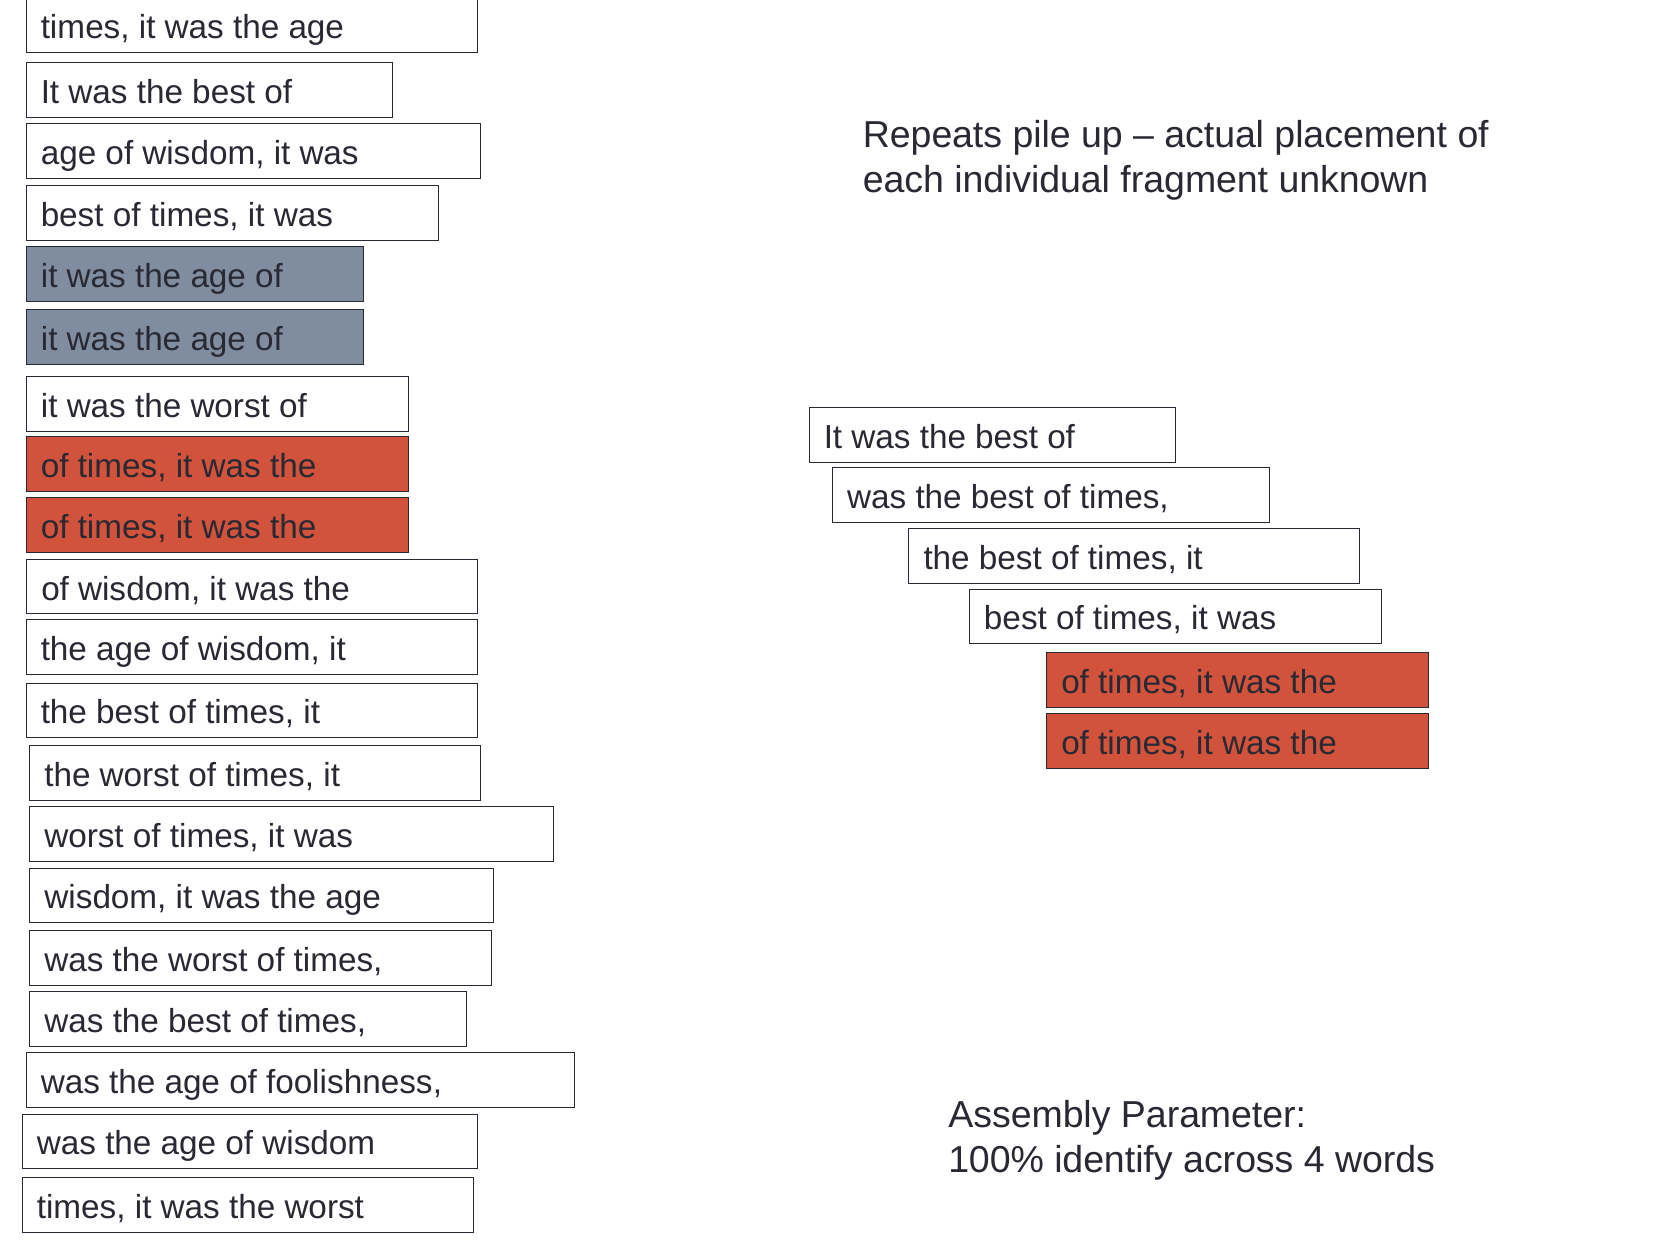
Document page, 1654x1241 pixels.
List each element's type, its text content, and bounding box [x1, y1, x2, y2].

text_box of times, it was the [26, 436, 409, 492]
text_box of times, it was the [1046, 713, 1429, 769]
text_box Repeats pile up – actual placement of each individual fragment unknown [848, 102, 1590, 208]
text_box was the age of wisdom [22, 1114, 478, 1169]
text_box was the worst of times, [29, 930, 492, 986]
text_box of wisdom, it was the [26, 559, 478, 614]
text_box Assembly Parameter: 100% identify across 4 words [933, 1082, 1590, 1188]
text_box best of times, it was [26, 185, 439, 241]
text_box it was the worst of [26, 376, 409, 432]
text_box It was the best of [26, 62, 393, 118]
text_box the best of times, it [26, 683, 478, 738]
text_box wisdom, it was the age [29, 868, 494, 923]
text_box was the age of foolishness, [26, 1052, 575, 1108]
text_box was the best of times, [832, 467, 1270, 523]
text_box it was the age of [26, 309, 364, 365]
text_box of times, it was the [26, 497, 409, 553]
text_box was the best of times, [29, 991, 467, 1047]
text_box It was the best of [809, 407, 1176, 463]
text_box worst of times, it was [29, 806, 554, 862]
text_box the age of wisdom, it [26, 619, 478, 675]
text_box age of wisdom, it was [26, 123, 481, 179]
text_box of times, it was the [1046, 652, 1429, 708]
text_box times, it was the worst [22, 1177, 474, 1233]
text_box it was the age of [26, 246, 364, 302]
text_box the best of times, it [908, 528, 1360, 584]
text_box best of times, it was [969, 589, 1382, 644]
text_box times, it was the age [26, 0, 478, 53]
text_box the worst of times, it [29, 745, 481, 801]
